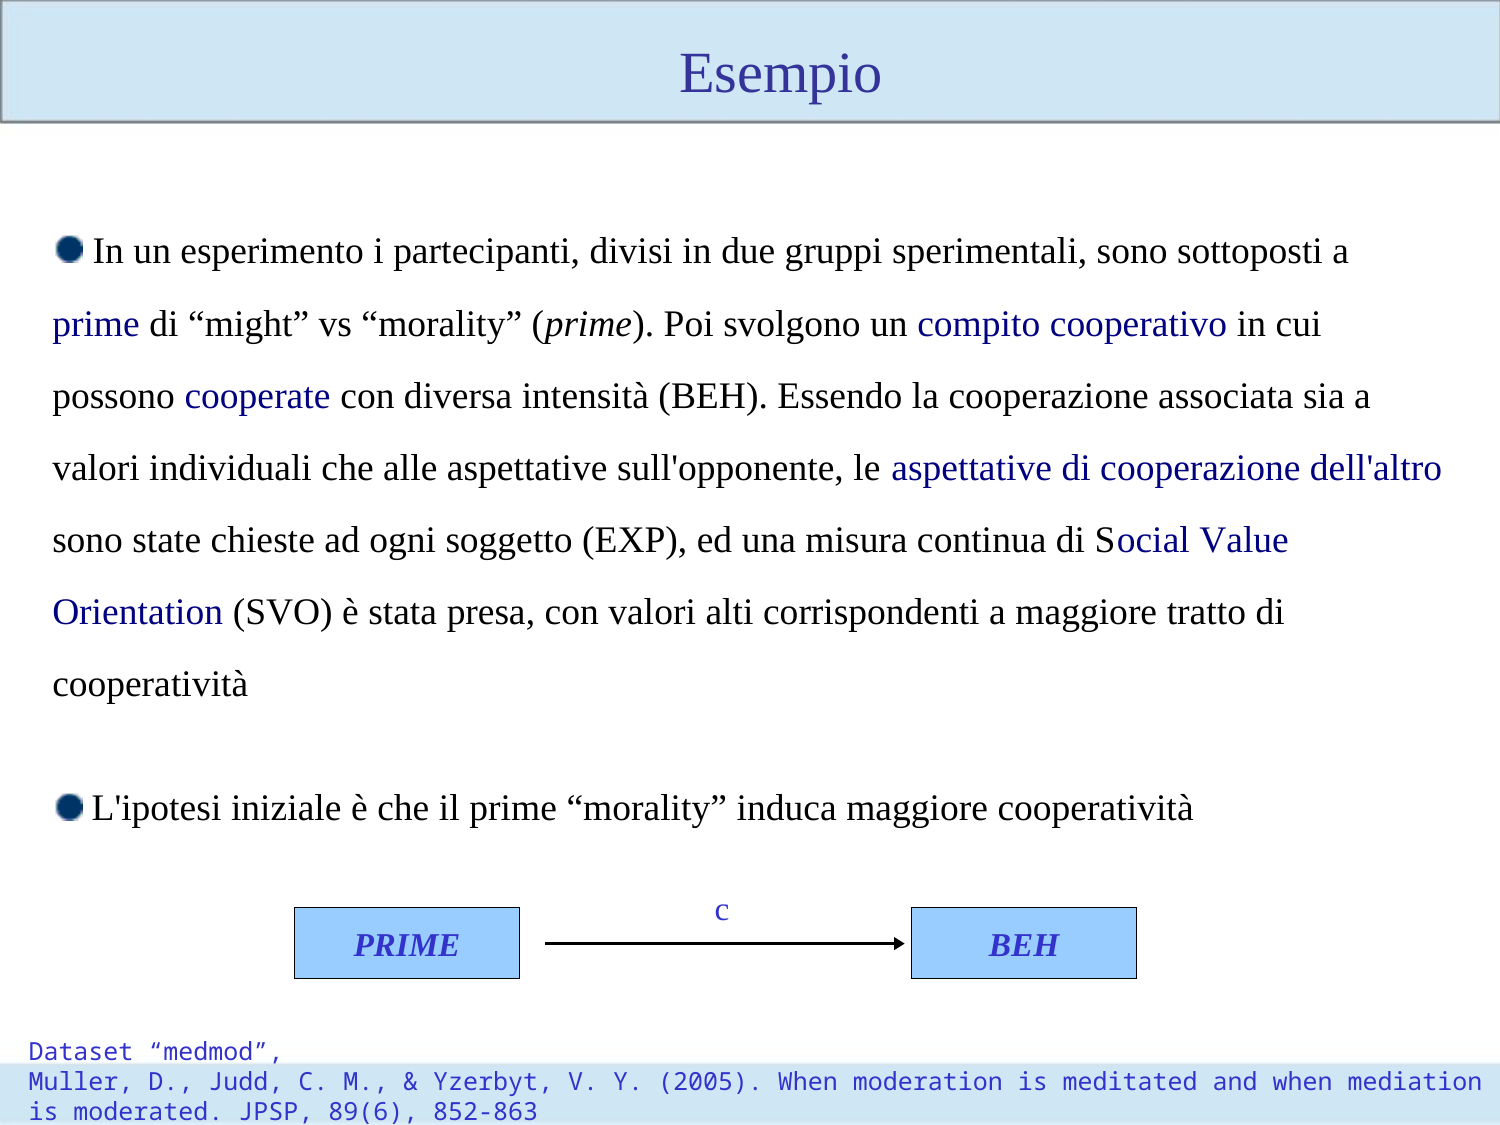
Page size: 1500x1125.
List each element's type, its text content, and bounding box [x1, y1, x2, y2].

text_box Dataset “medmod”, Muller, D., Judd, C. M., & Yzerbyt, V. Y. (2005). When moderation is meditated and when mediation is moderated. JPSP, 89(6), 852-863 [13, 1028, 1500, 1125]
text_box BEH [911, 907, 1137, 979]
title Esempio [249, 21, 1313, 117]
picture [0, 0, 1500, 1125]
text_box PRIME [294, 907, 520, 979]
text_box In un esperimento i partecipanti, divisi in due gruppi sperimentali, sono sottoposti a prime di “might” vs “morality” (prime). Poi svolgono un compito cooperativo in cui possono cooperate con diversa intensità (BEH). Essendo la cooperazione associata sia a valori individuali che alle aspettative sull'opponente, le aspettative di cooperazione dell'altro sono state chieste ad ogni soggetto (EXP), ed una misura continua di Social Value Orientation (SVO) è stata presa, con valori alti corrispondenti a maggiore tratto di cooperatività L'ipotesi iniziale è che il prime “morality” induca maggiore cooperatività [37, 184, 1463, 837]
text_box c [625, 879, 819, 987]
